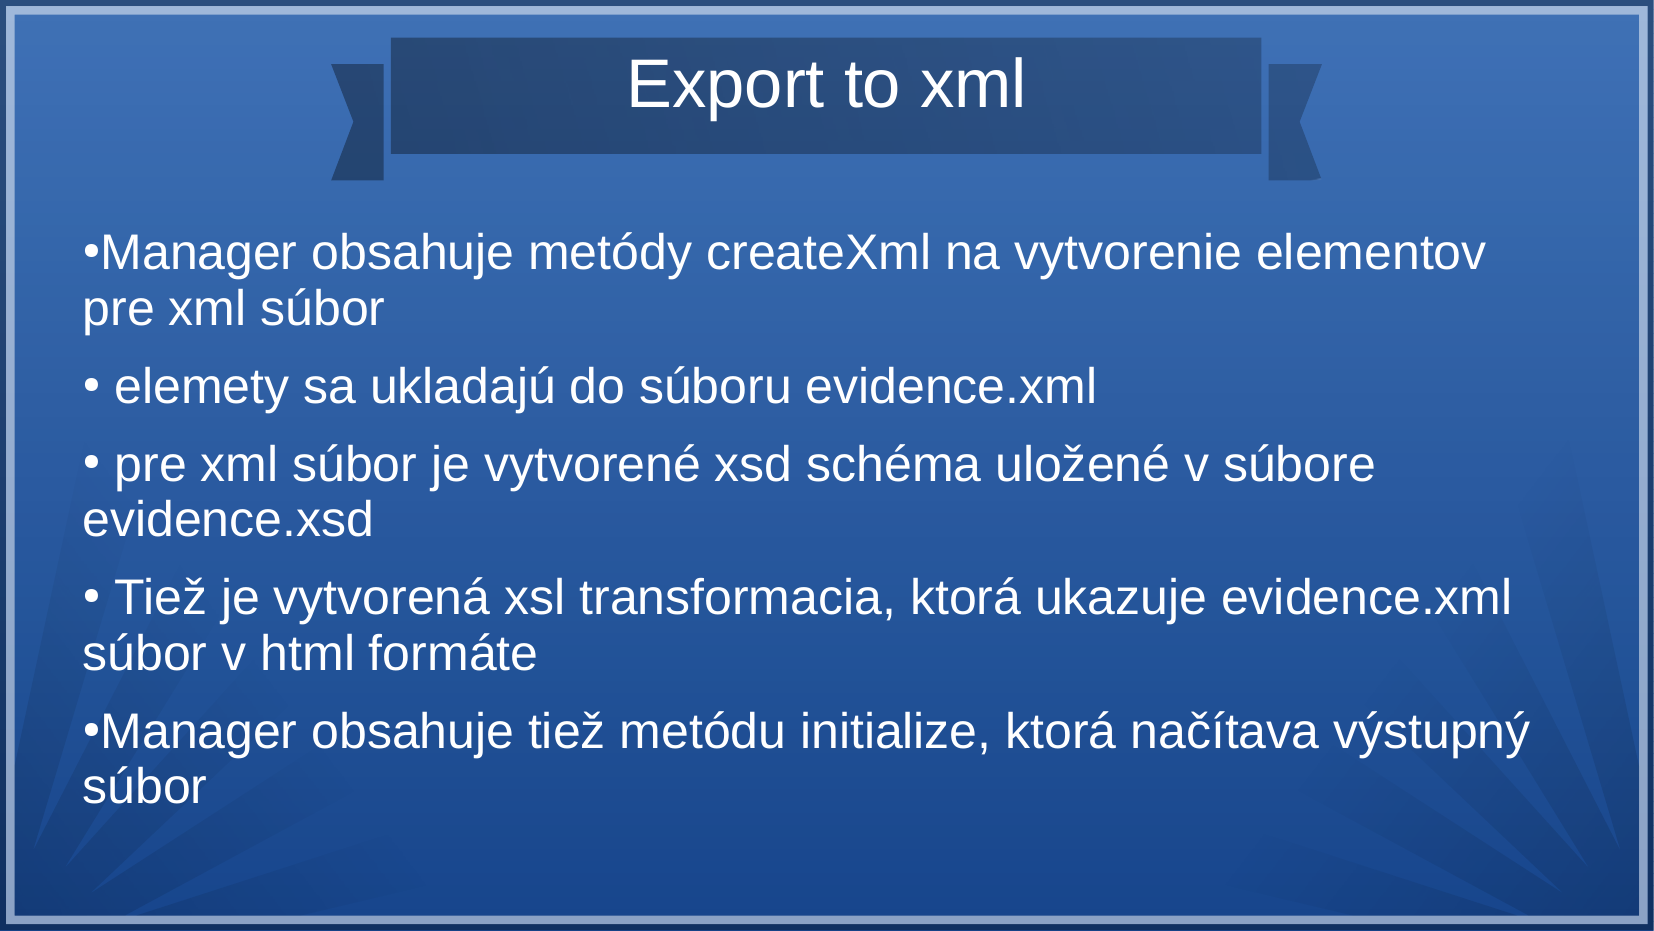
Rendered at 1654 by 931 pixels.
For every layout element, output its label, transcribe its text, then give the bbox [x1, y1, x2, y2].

title Export to xml [390, 45, 1265, 122]
list Manager obsahuje metódy createXml na vytvorenie elementov pre xml súbor elemety sa ukladajú do súboru evidence.xml pre xml súbor je vytvorené xsd schéma uložené v súbore evidence.xsd Tiež je vytvorená xsl transformacia, ktorá ukazuje evidence.xml súbor v html formáte Manager obsahuje tiež metódu initialize, ktorá načítava výstupný súbor [82, 224, 1571, 848]
